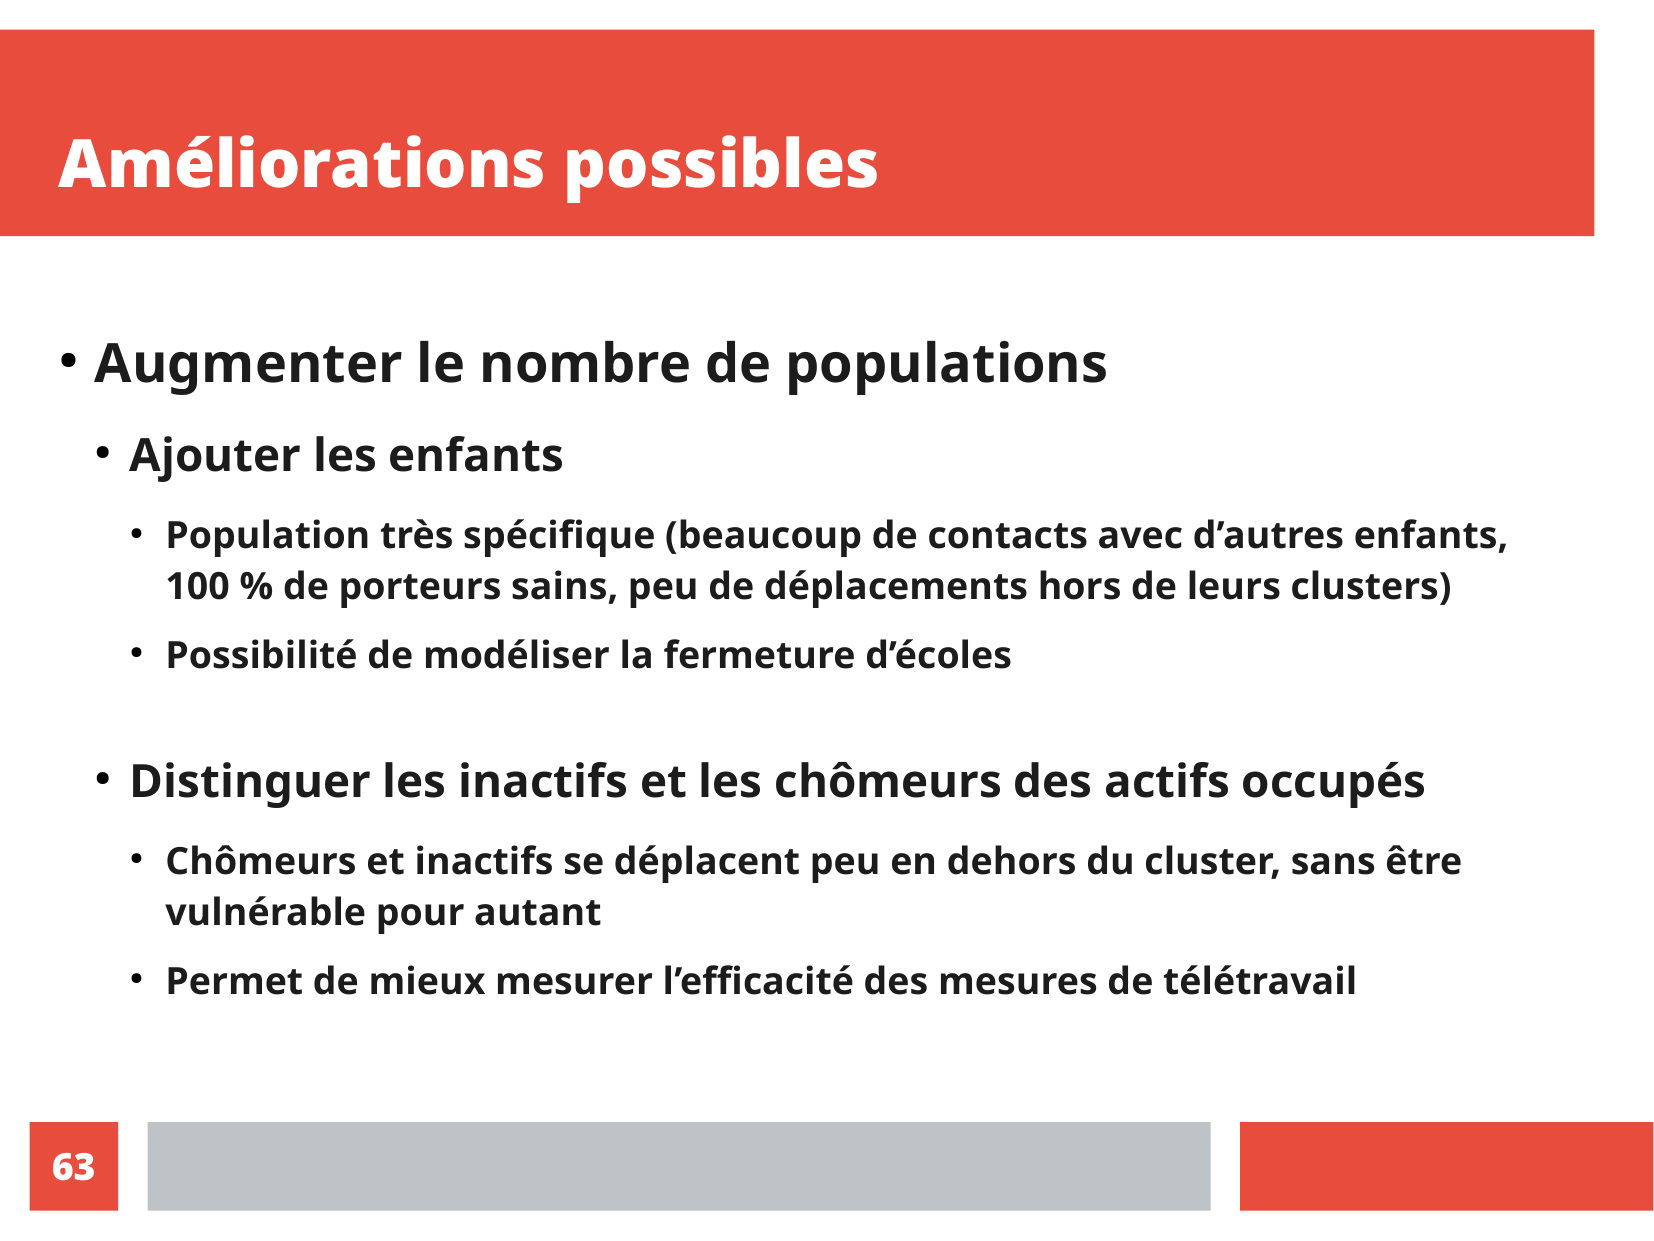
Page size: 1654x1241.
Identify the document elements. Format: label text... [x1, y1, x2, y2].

list Augmenter le nombre de populations Ajouter les enfants Population très spécifique (beaucoup de contacts avec d’autres enfants, 100 % de porteurs sains, peu de déplacements hors de leurs clusters) Possibilité de modéliser la fermeture d’écoles Distinguer les inactifs et les chômeurs des actifs occupés Chômeurs et inactifs se déplacent peu en dehors du cluster, sans être vulnérable pour autant Permet de mieux mesurer l’efficacité des mesures de télétravail [59, 324, 1565, 1093]
title Améliorations possibles [59, 59, 1595, 207]
